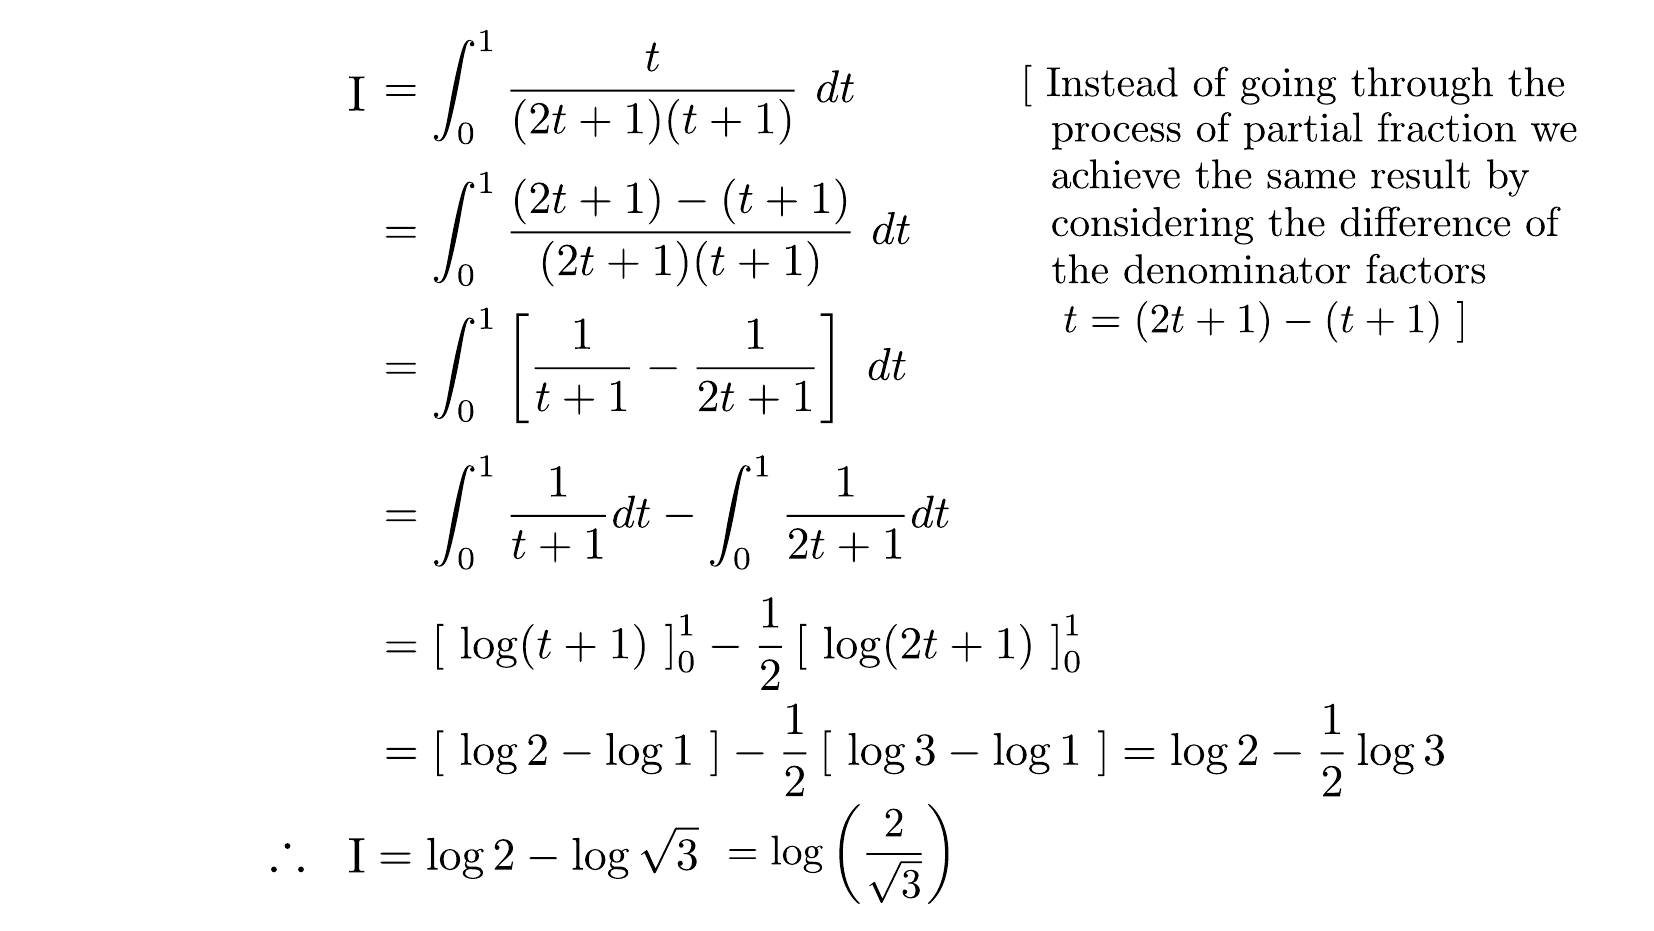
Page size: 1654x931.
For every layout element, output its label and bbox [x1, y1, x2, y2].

subtitle [59, 35, 1607, 898]
text_box [385, 596, 1080, 690]
text_box [385, 171, 911, 287]
text_box [271, 843, 304, 873]
text_box [1052, 206, 1561, 245]
text_box [385, 29, 855, 145]
text_box [385, 455, 950, 570]
text_box [379, 827, 699, 879]
text_box [385, 703, 1105, 797]
text_box [385, 307, 906, 424]
text_box [349, 76, 365, 111]
text_box [1063, 301, 1463, 343]
text_box [1052, 159, 1529, 197]
text_box [1123, 703, 1444, 797]
text_box [1052, 112, 1577, 150]
text_box [1052, 253, 1486, 284]
text_box [1022, 64, 1565, 107]
text_box [728, 804, 949, 904]
text_box [349, 838, 365, 873]
